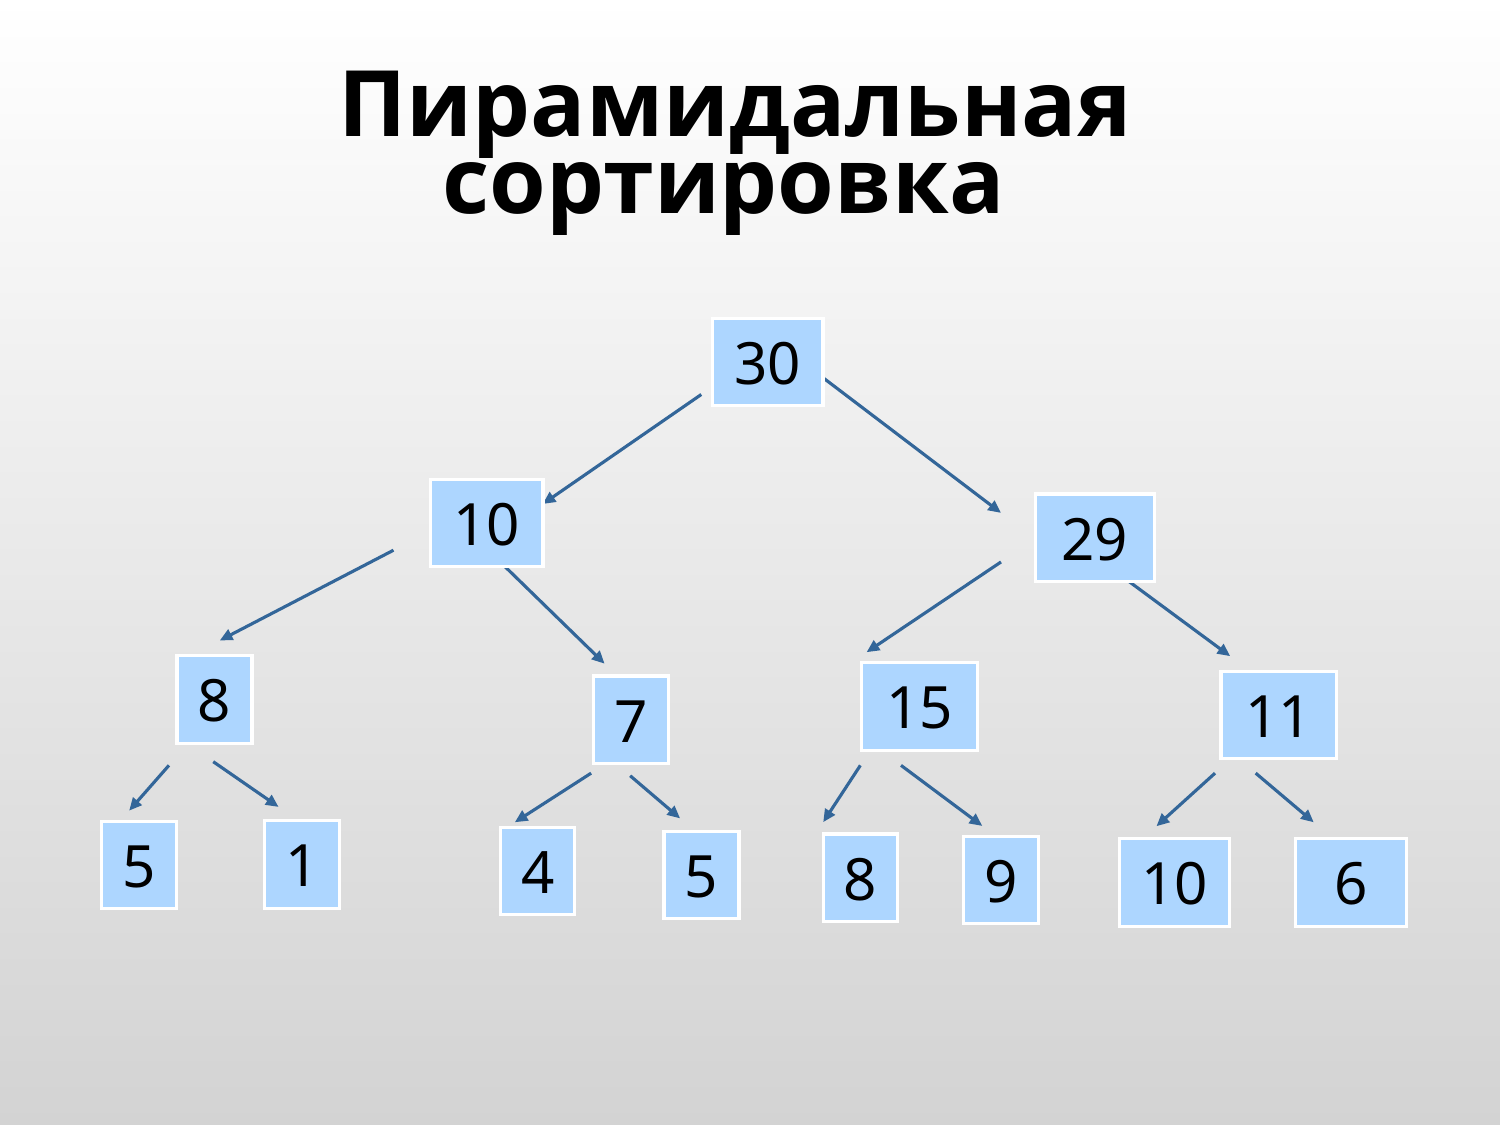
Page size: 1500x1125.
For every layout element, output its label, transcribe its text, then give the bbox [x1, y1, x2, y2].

text_box 5 [101, 821, 177, 909]
text_box 10 [430, 479, 543, 567]
text_box 1 [264, 820, 340, 909]
text_box 29 [1035, 493, 1155, 582]
text_box 9 [963, 836, 1039, 924]
title Пирамидальная сортировка [48, 75, 1423, 229]
text_box 15 [861, 662, 978, 751]
text_box 30 [712, 318, 824, 406]
text_box 4 [500, 827, 575, 915]
text_box 8 [177, 655, 252, 744]
text_box 8 [823, 834, 898, 922]
text_box 6 [1295, 838, 1407, 927]
text_box 5 [664, 831, 739, 919]
text_box 10 [1119, 838, 1230, 927]
text_box 11 [1221, 671, 1337, 759]
text_box 7 [593, 676, 669, 764]
